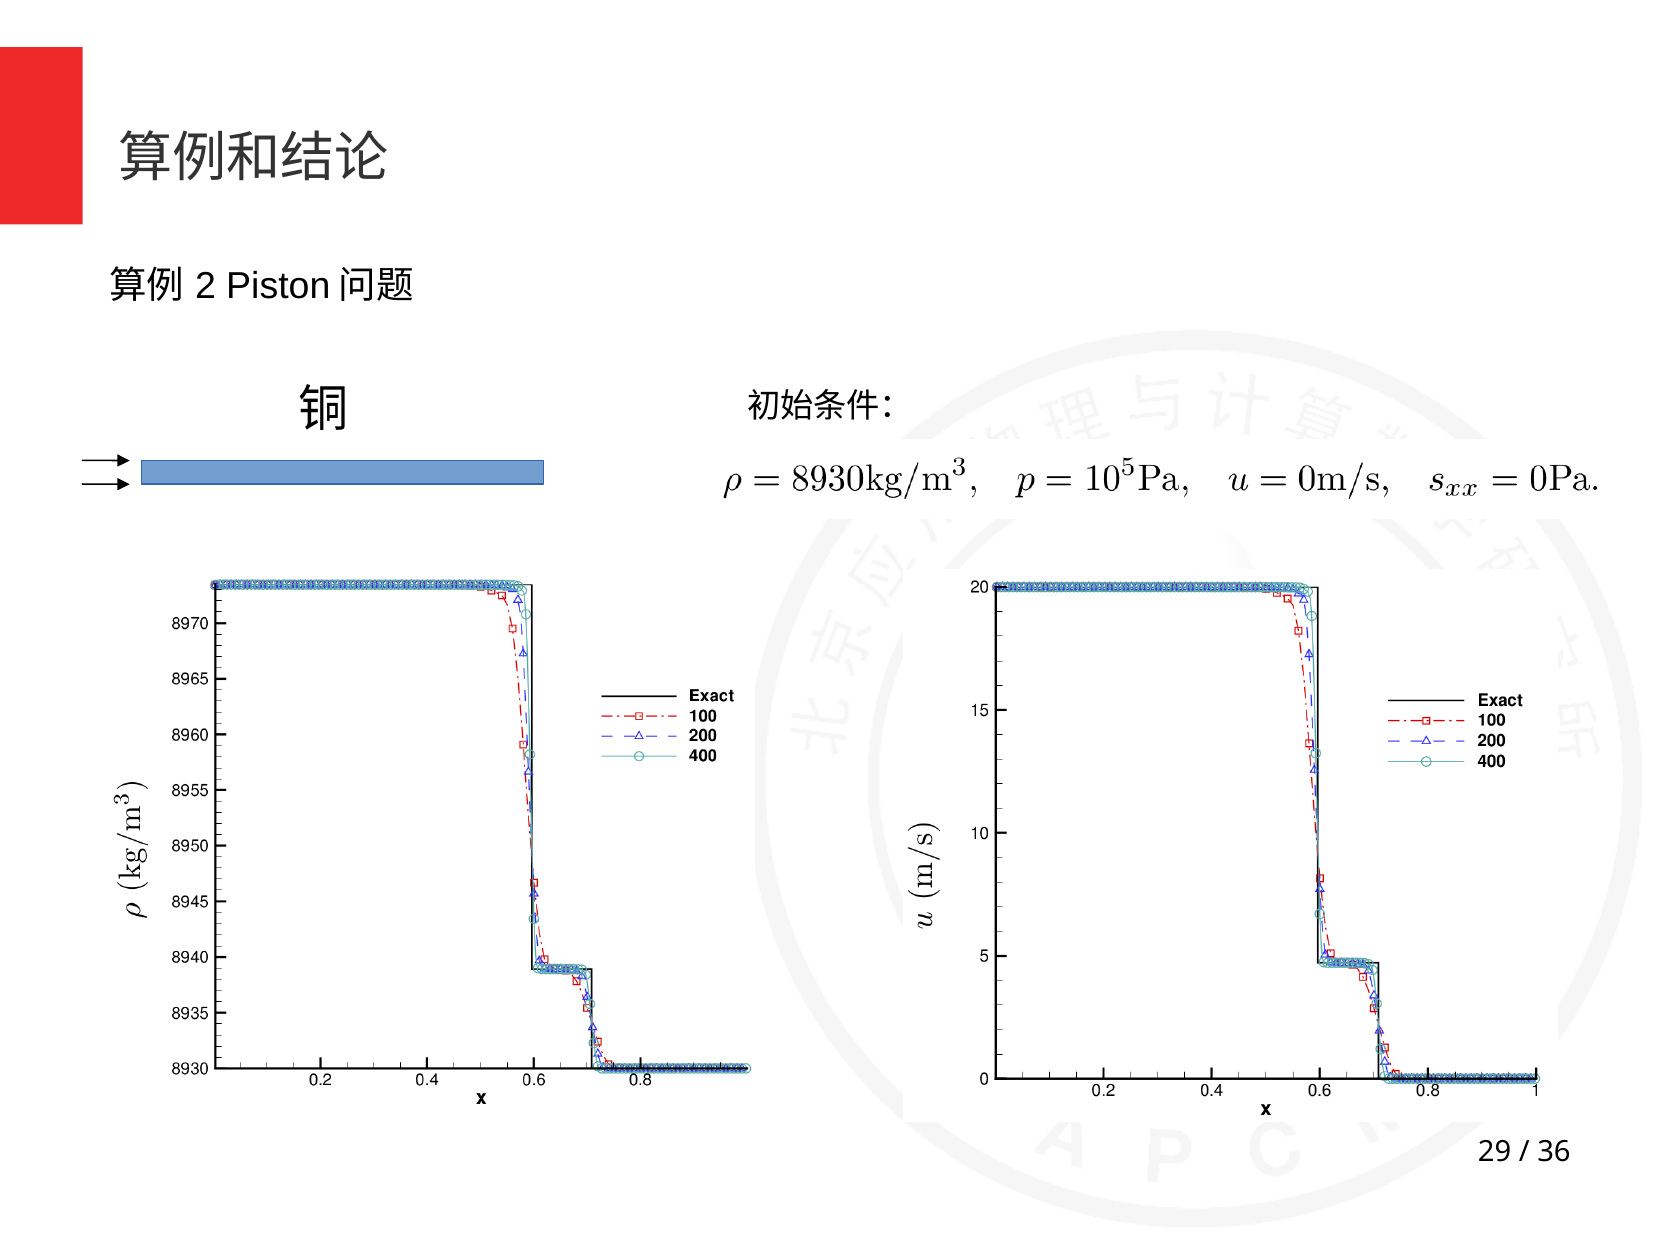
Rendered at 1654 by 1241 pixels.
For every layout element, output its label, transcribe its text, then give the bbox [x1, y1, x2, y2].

title 算例和结论 [118, 49, 1571, 257]
text_box 初始条件： [732, 371, 1182, 426]
text_box 铜 [283, 360, 473, 444]
text_box 算例2 Piston问题 [94, 248, 638, 307]
text_box [141, 460, 544, 484]
picture [106, 321, 1654, 1241]
